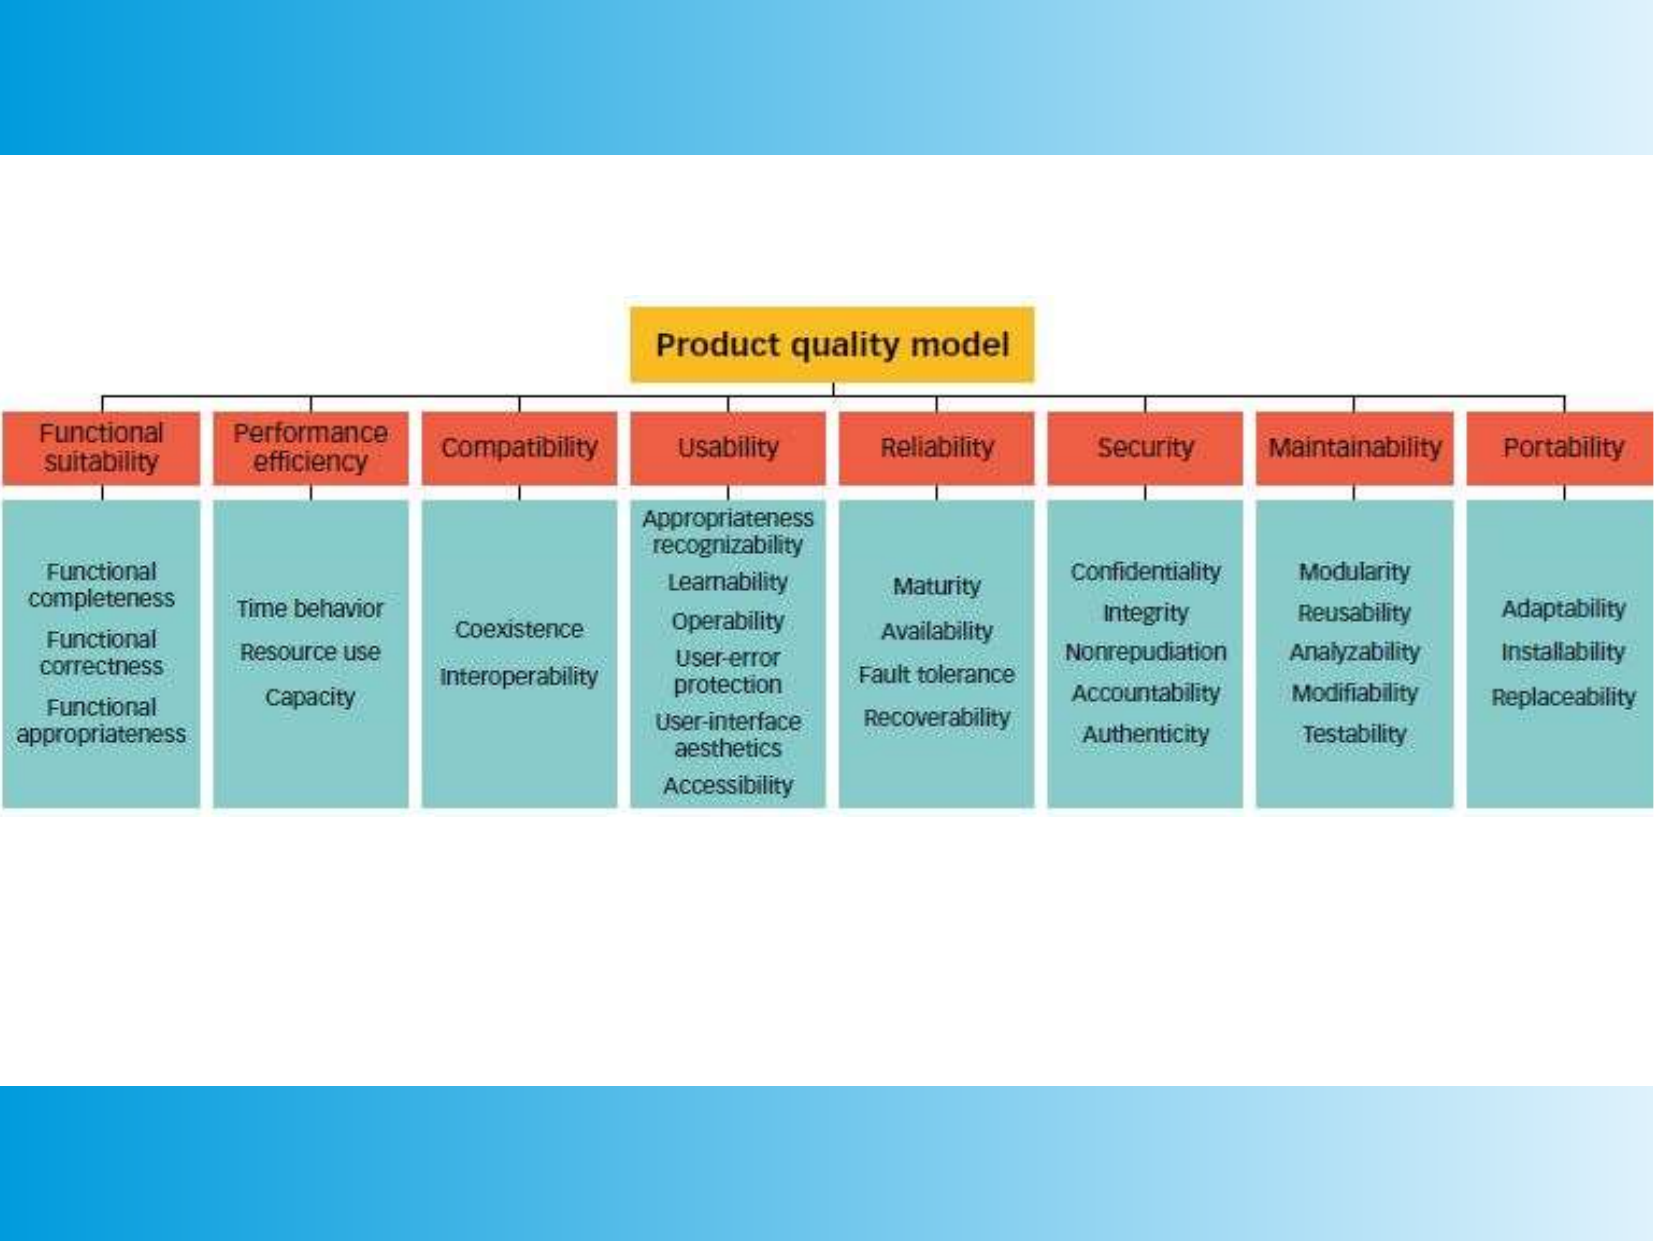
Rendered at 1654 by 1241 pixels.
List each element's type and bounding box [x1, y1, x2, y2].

picture [0, 295, 1654, 817]
